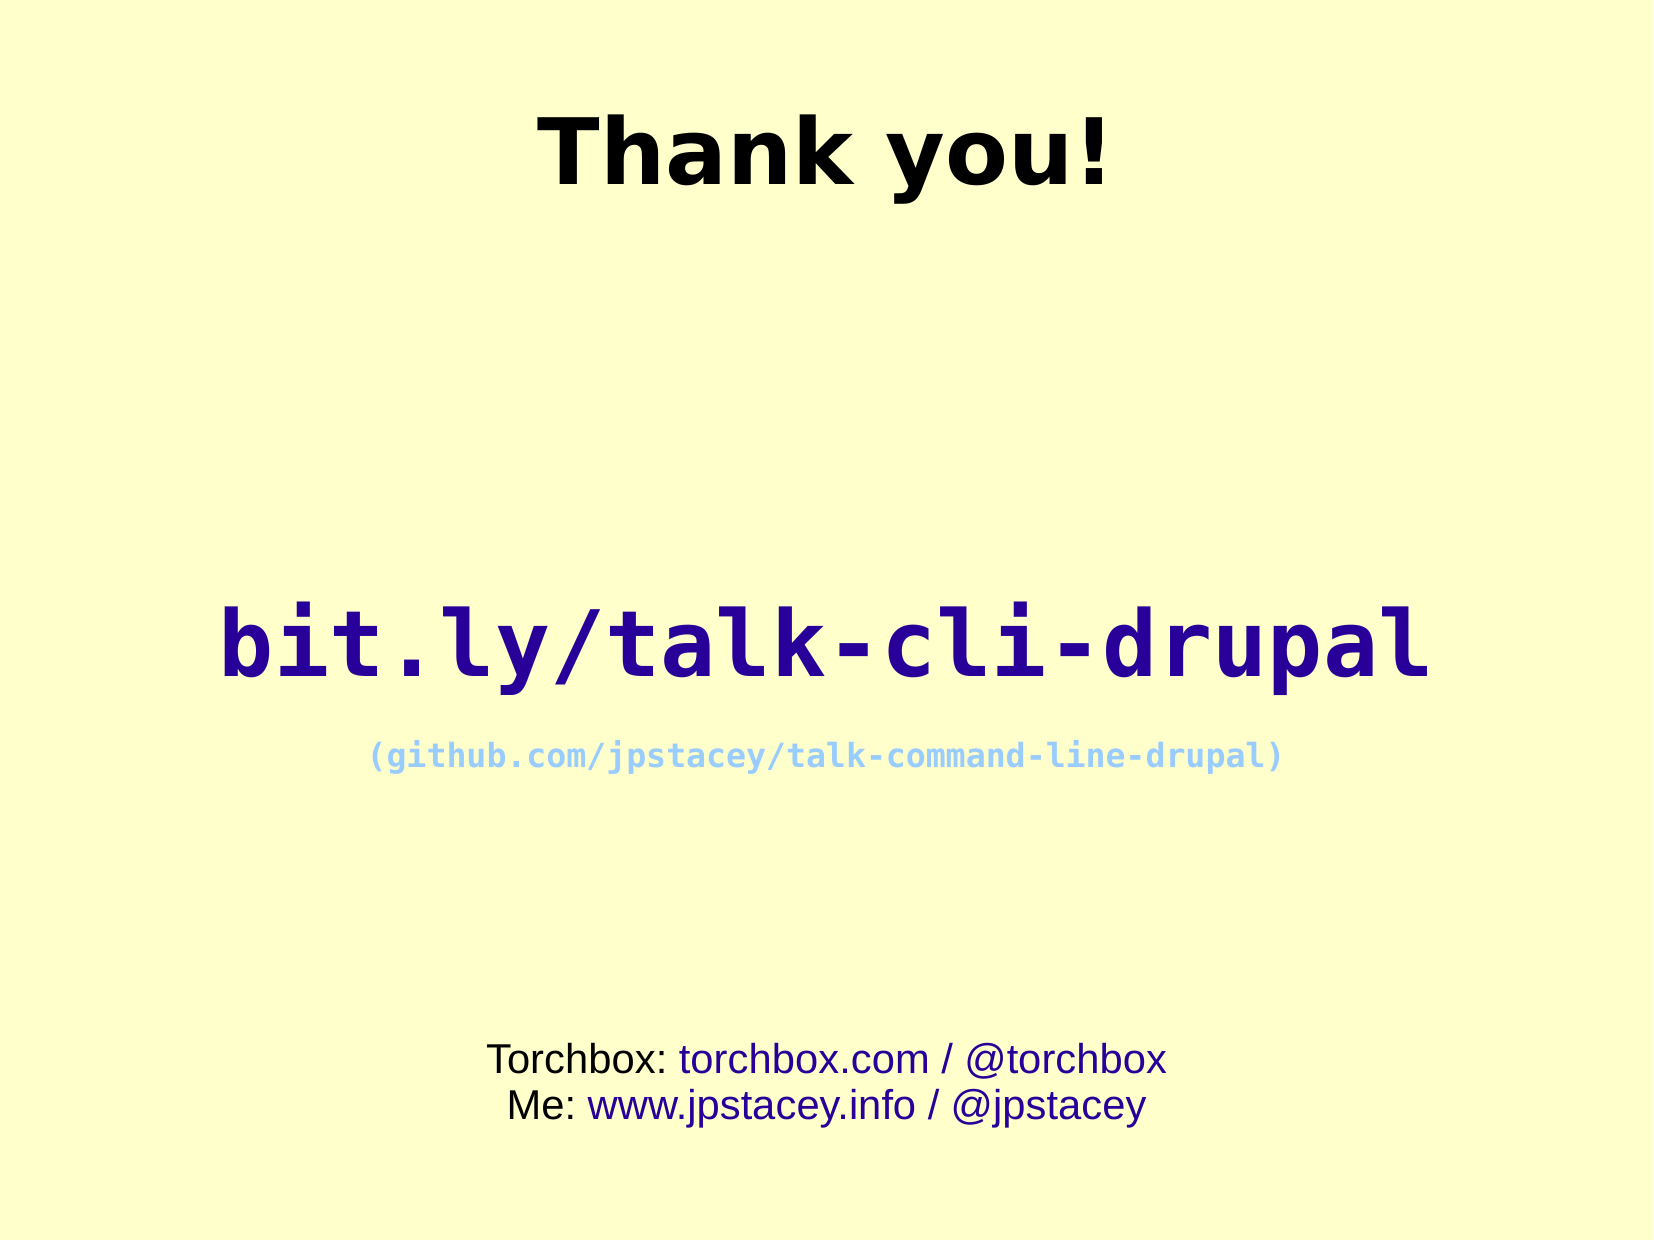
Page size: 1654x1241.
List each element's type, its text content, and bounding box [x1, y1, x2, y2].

title Thank you! [82, 49, 1571, 257]
subtitle bit.ly/talk-cli-drupal (github.com/jpstacey/talk-command-line-drupal) Torchbox: torchbox.com / @torchbox Me: www.jpstacey.info / @jpstacey [82, 270, 1571, 1129]
